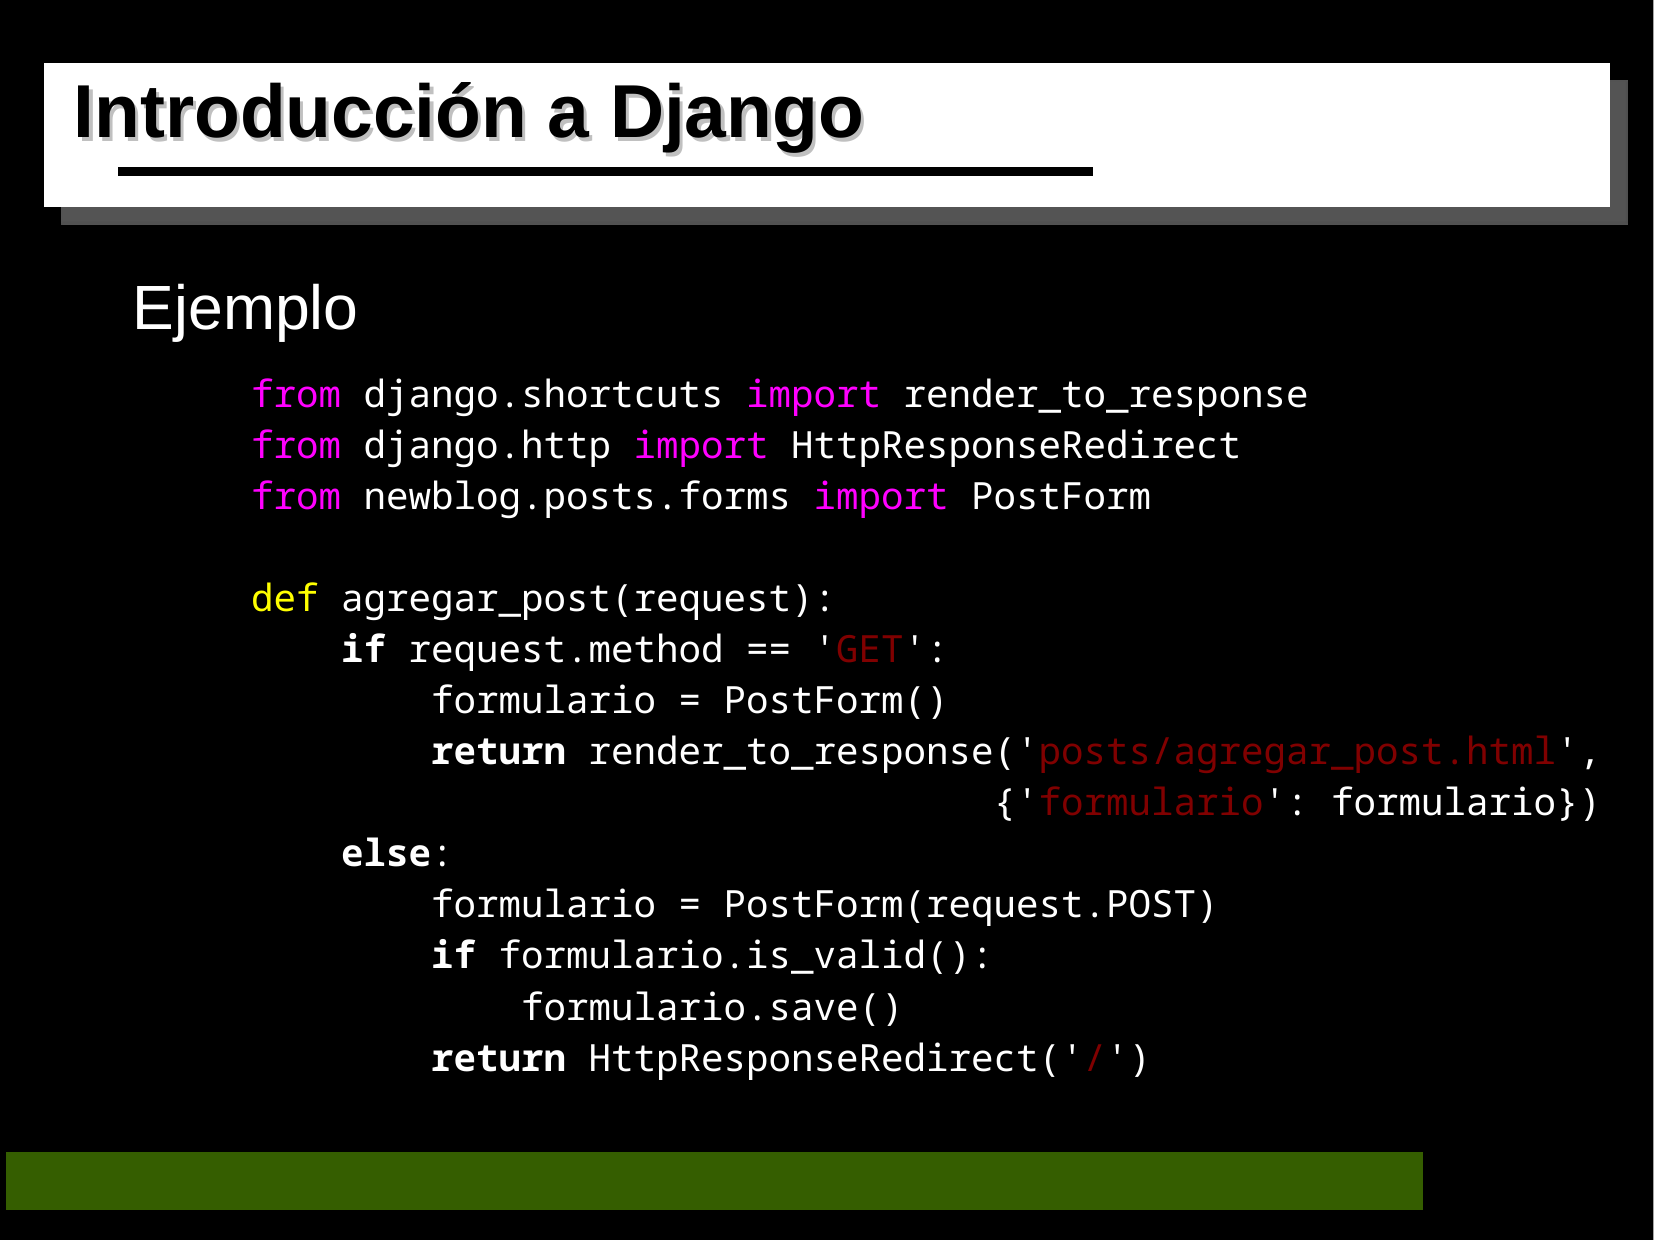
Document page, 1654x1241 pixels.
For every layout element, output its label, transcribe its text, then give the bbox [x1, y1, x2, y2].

text_box Introducción a Django [59, 62, 894, 184]
text_box [5, 1151, 1424, 1211]
text_box Ejemplo [118, 265, 374, 351]
text_box from django.shortcuts import render_to_response from django.http import HttpResponseRedirect from newblog.posts.forms import PostForm def agregar_post(request): if request.method == 'GET': formulario = PostForm() return render_to_response('posts/agregar_post.html', {'formulario': formulario}) else: formulario = PostForm(request.POST) if formulario.is_valid(): formulario.save() return HttpResponseRedirect('/') [236, 360, 1654, 1028]
text_box [44, 63, 1610, 207]
